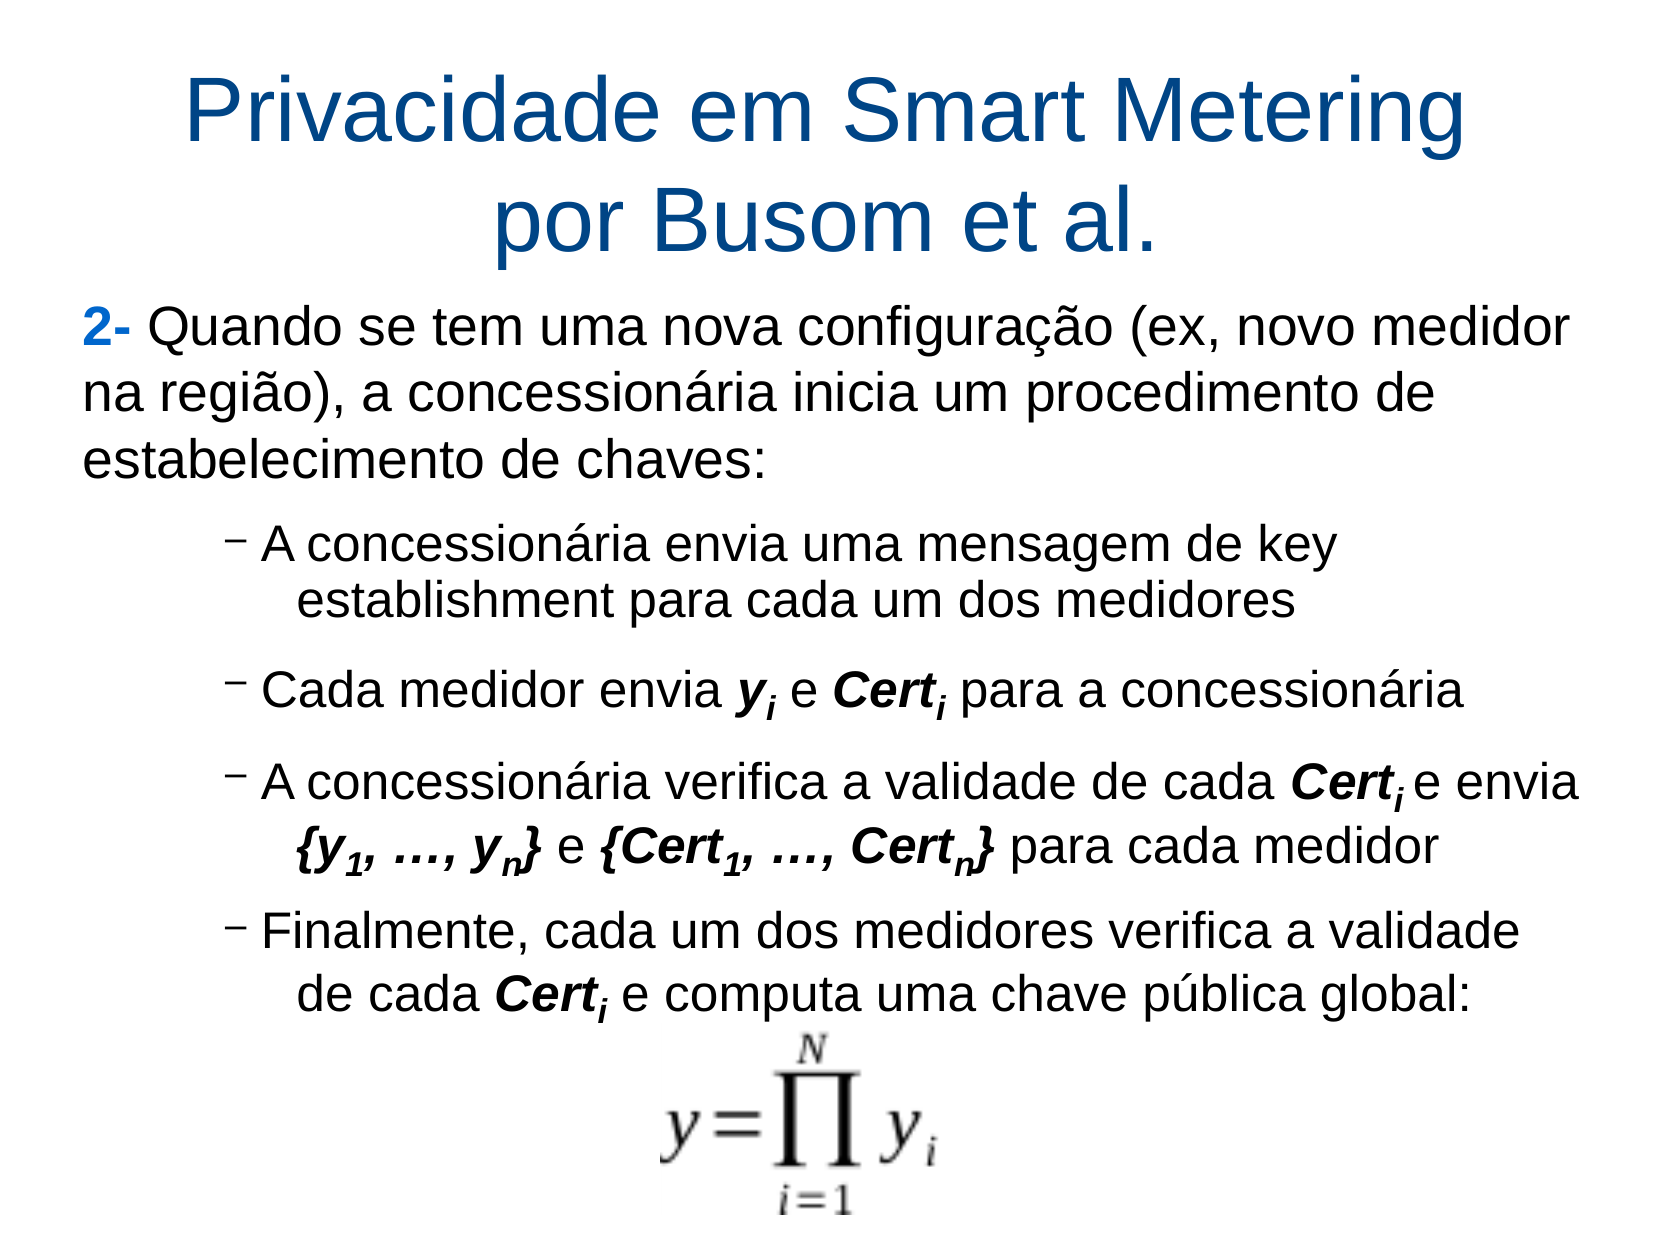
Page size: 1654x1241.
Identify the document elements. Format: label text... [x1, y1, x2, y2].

list 2- Quando se tem uma nova configuração (ex, novo medidor na região), a concessionária inicia um procedimento de estabelecimento de chaves: A concessionária envia uma mensagem de key establishment para cada um dos medidores Cada medidor envia yi e Certi para a concessionária A concessionária verifica a validade de cada Certi e envia {y1, …, yn} e {Cert1, …, Certn} para cada medidor Finalmente, cada um dos medidores verifica a validade de cada Certi e computa uma chave pública global: [82, 290, 1591, 1045]
title Privacidade em Smart Metering por Busom et al. [82, 49, 1571, 257]
picture [660, 1023, 961, 1216]
